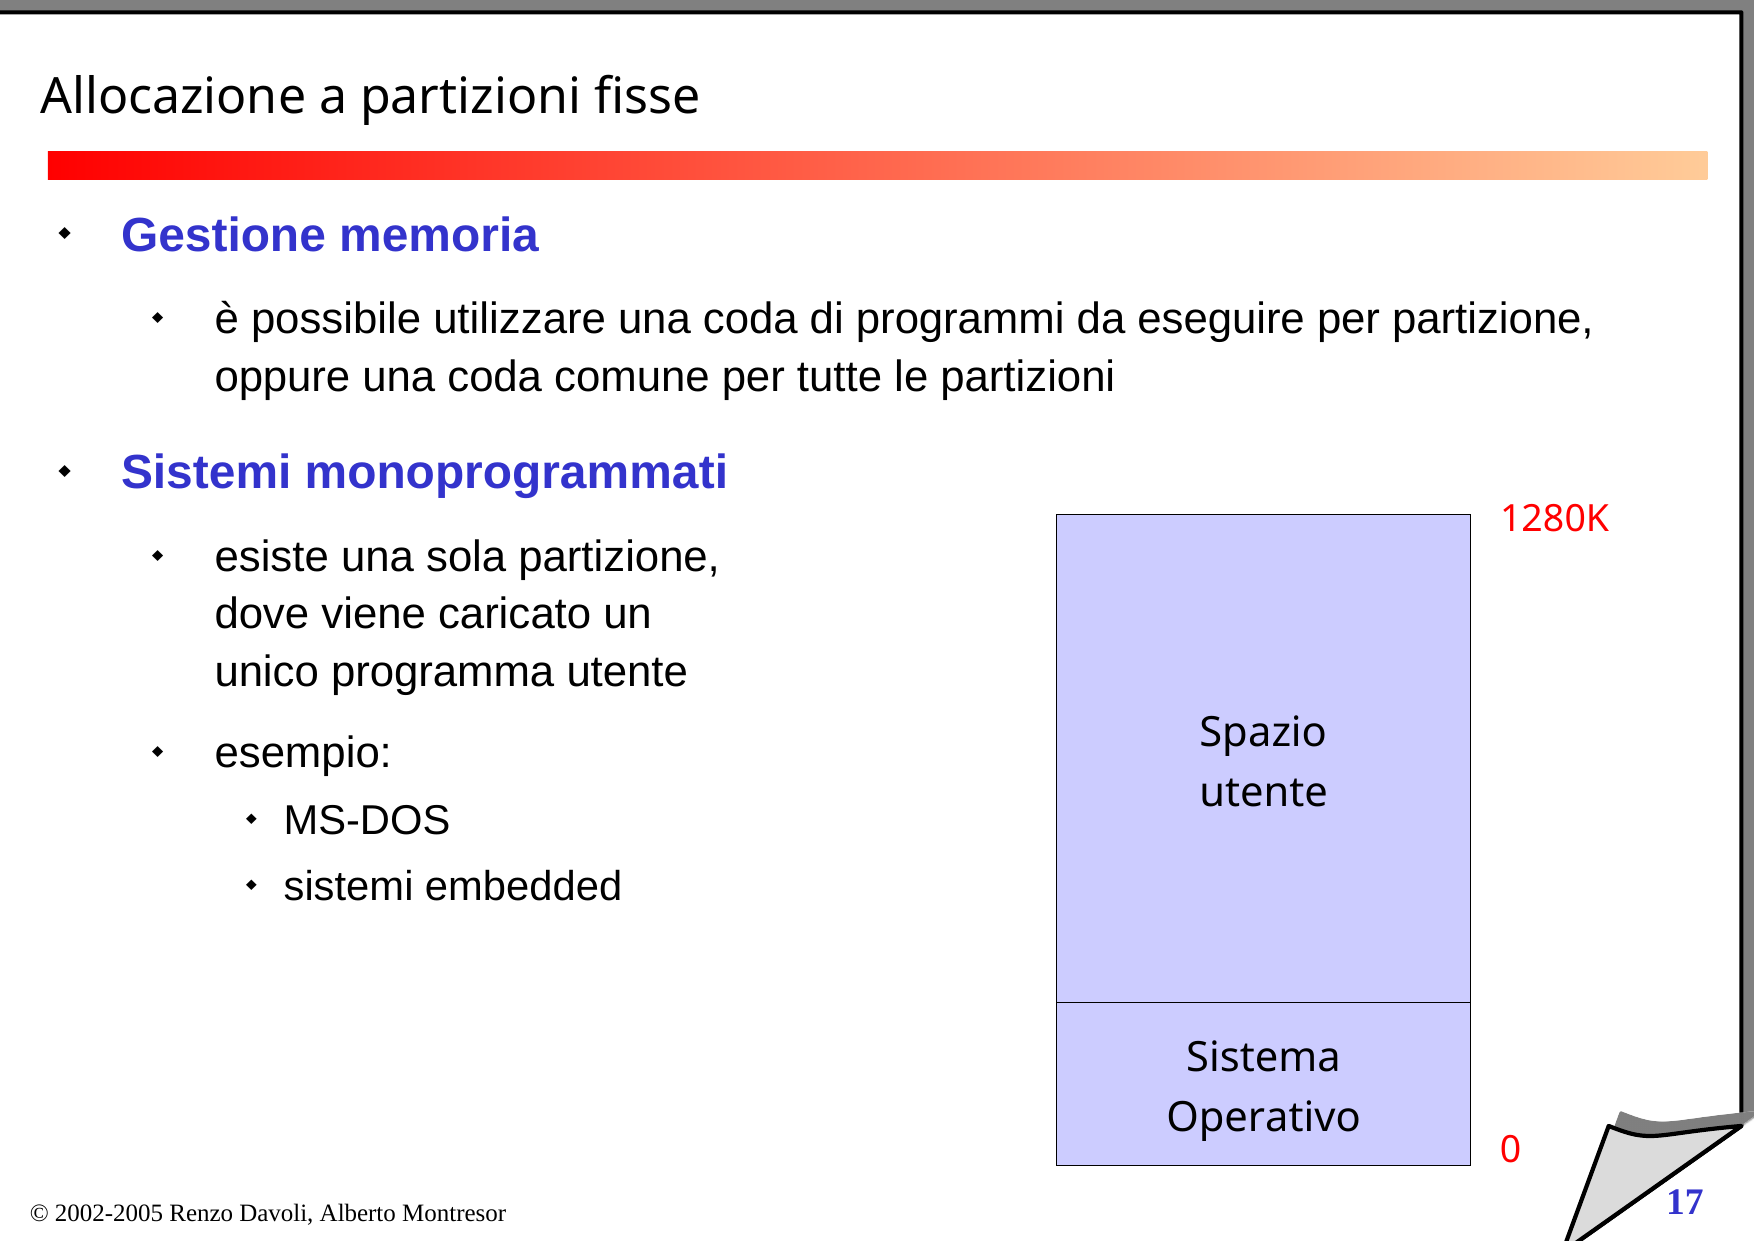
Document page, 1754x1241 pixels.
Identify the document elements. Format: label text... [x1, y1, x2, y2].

text_box Sistema Operativo [1056, 1002, 1471, 1166]
text_box 0 [1499, 1119, 1527, 1178]
title Allocazione a partizioni fisse [40, 49, 1714, 144]
list Gestione memoria è possibile utilizzare una coda di programmi da eseguire per partizione, oppure una coda comune per tutte le partizioni Sistemi monoprogrammati esiste una sola partizione, dove viene caricato un unico programma utente esempio: MS-DOS sistemi embedded [58, 206, 1696, 1044]
text_box 1280K [1499, 488, 1628, 547]
text_box Spazio utente [1056, 514, 1471, 1002]
